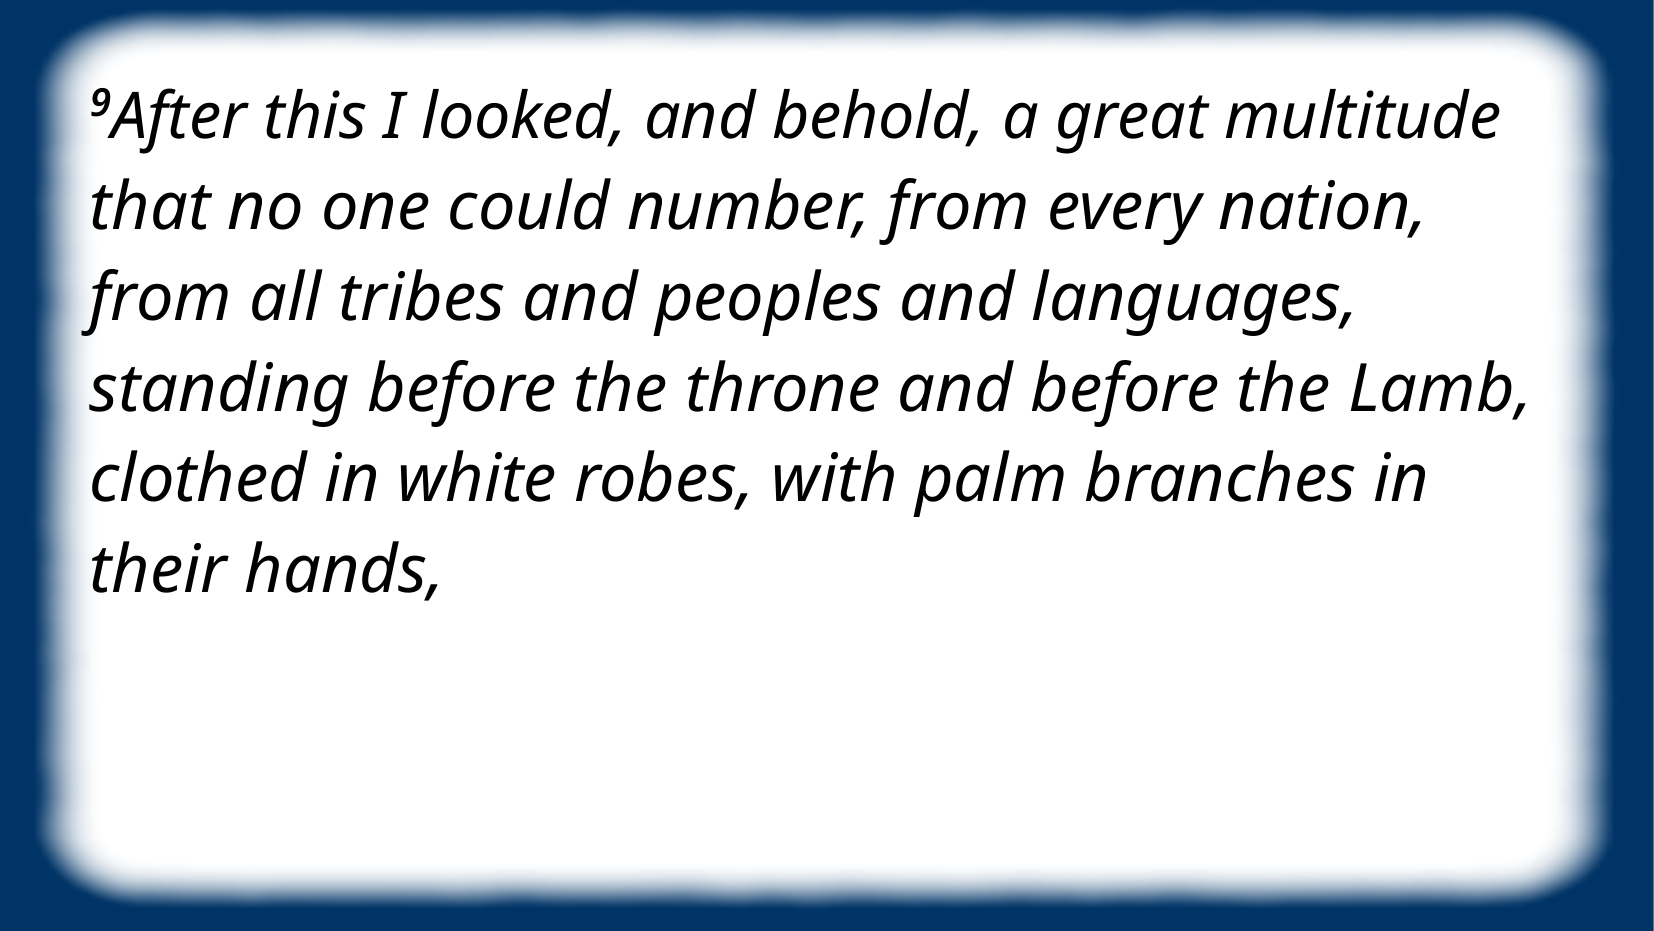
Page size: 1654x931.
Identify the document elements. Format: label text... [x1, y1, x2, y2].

text_box 9After this I looked, and behold, a great multitude that no one could number, from every nation, from all tribes and peoples and languages, standing before the throne and before the Lamb, clothed in white robes, with palm branches in their hands, [75, 60, 1561, 616]
picture [0, 0, 1654, 931]
